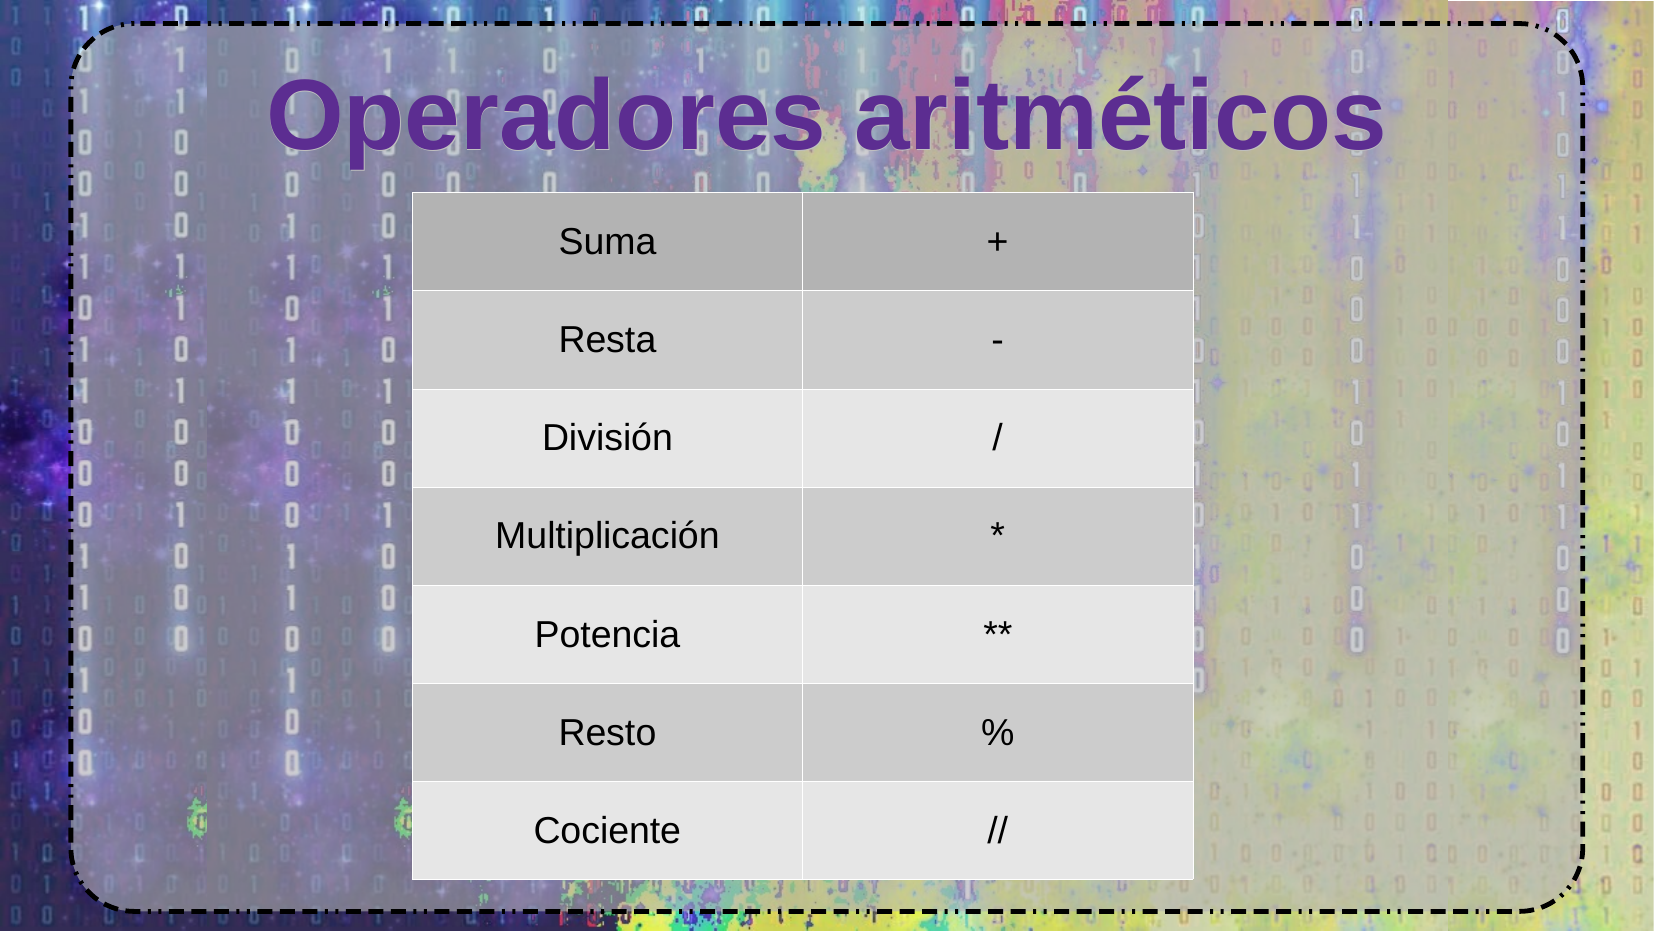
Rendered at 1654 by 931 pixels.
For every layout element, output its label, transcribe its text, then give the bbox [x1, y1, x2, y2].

table_cell * [803, 488, 1193, 585]
table_header Suma [413, 193, 802, 290]
picture [207, 912, 1448, 931]
title Operadores aritméticos [82, 37, 1571, 193]
table_cell % [803, 684, 1193, 781]
table_cell ** [803, 586, 1193, 683]
table_cell - [803, 291, 1193, 389]
table_cell // [803, 782, 1193, 879]
table_cell Cociente [413, 782, 802, 879]
table_cell Multiplicación [413, 488, 802, 585]
table_cell Resto [413, 684, 802, 781]
table_cell Potencia [413, 586, 802, 683]
table_cell Resta [413, 291, 802, 389]
picture [207, 0, 1448, 23]
table_cell / [803, 390, 1193, 487]
table_header + [803, 193, 1193, 290]
table_cell División [413, 390, 802, 487]
